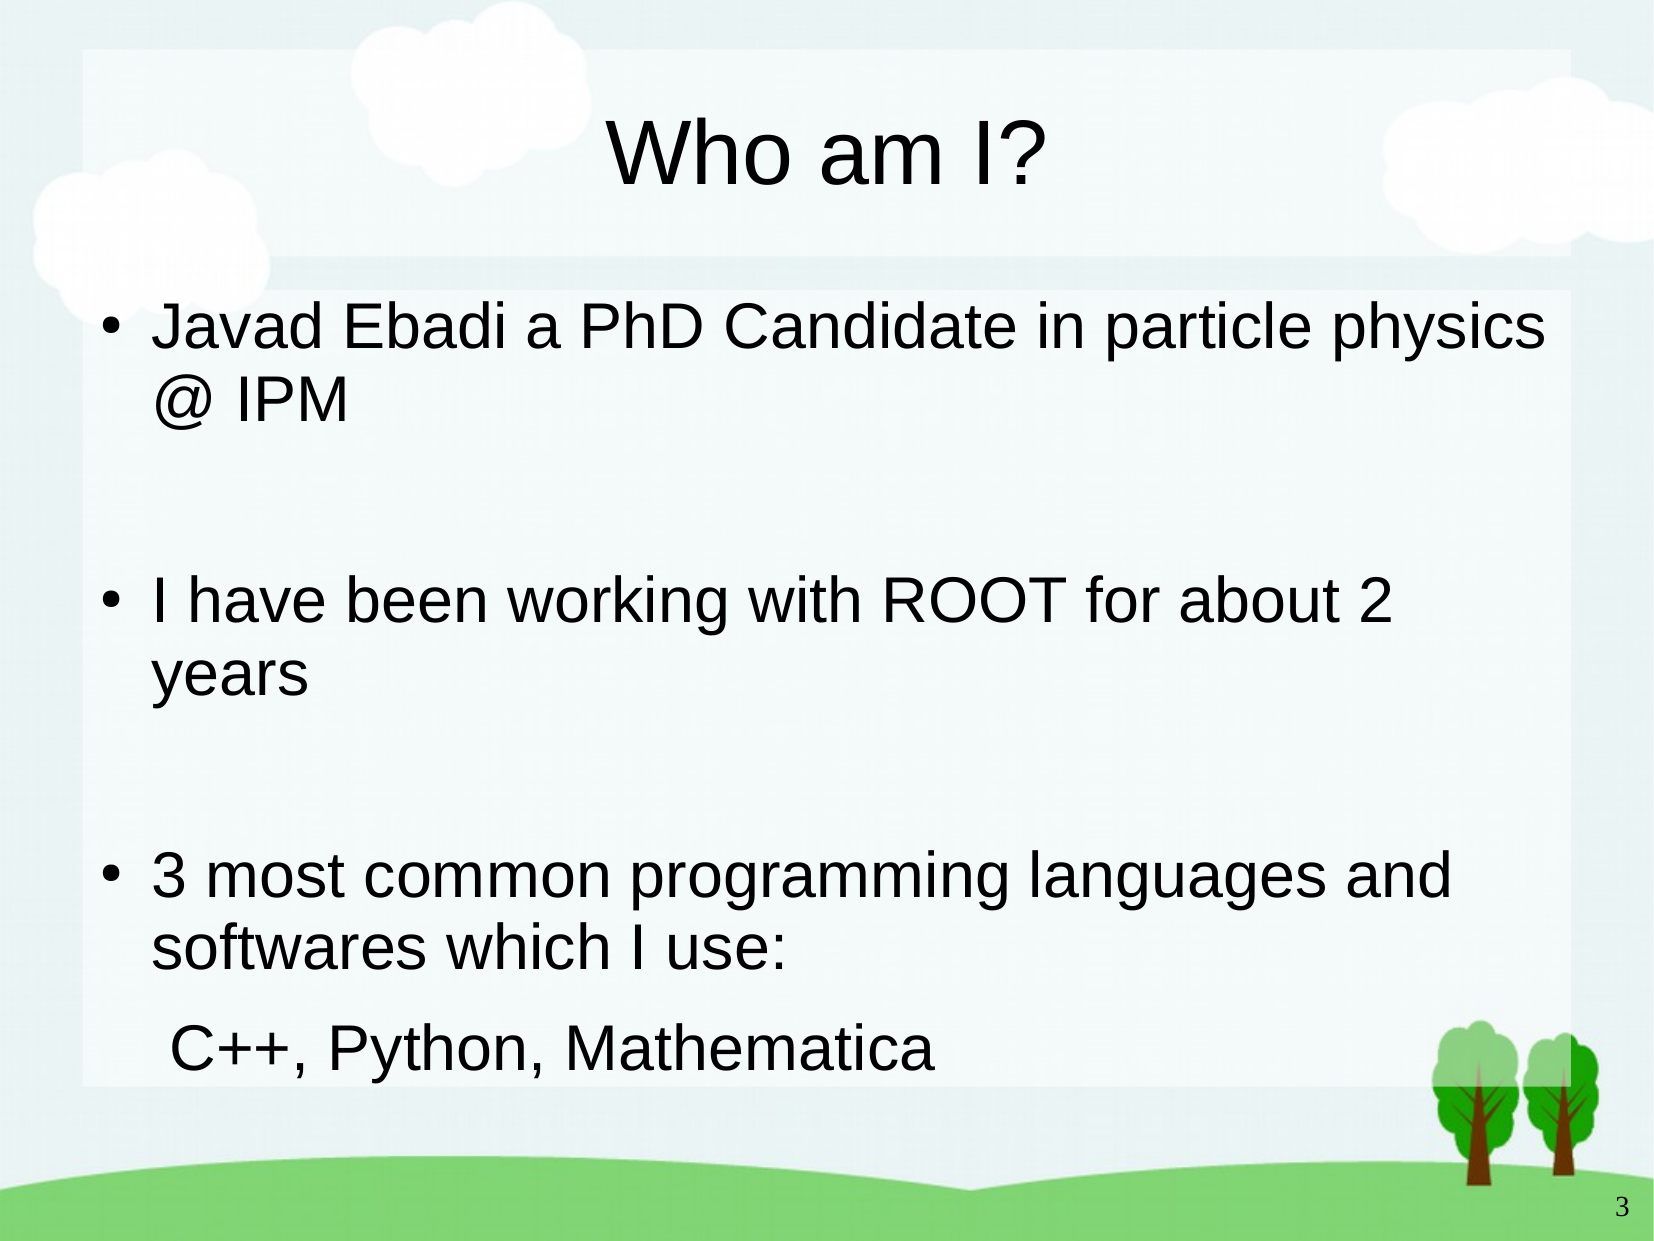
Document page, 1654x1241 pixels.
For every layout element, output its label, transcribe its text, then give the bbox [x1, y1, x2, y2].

title Who am I? [82, 49, 1571, 257]
picture [0, 0, 1654, 1241]
list Javad Ebadi a PhD Candidate in particle physics @ IPM I have been working with ROOT for about 2 years 3 most common programming languages and softwares which I use: C++, Python, Mathematica [82, 290, 1571, 1087]
